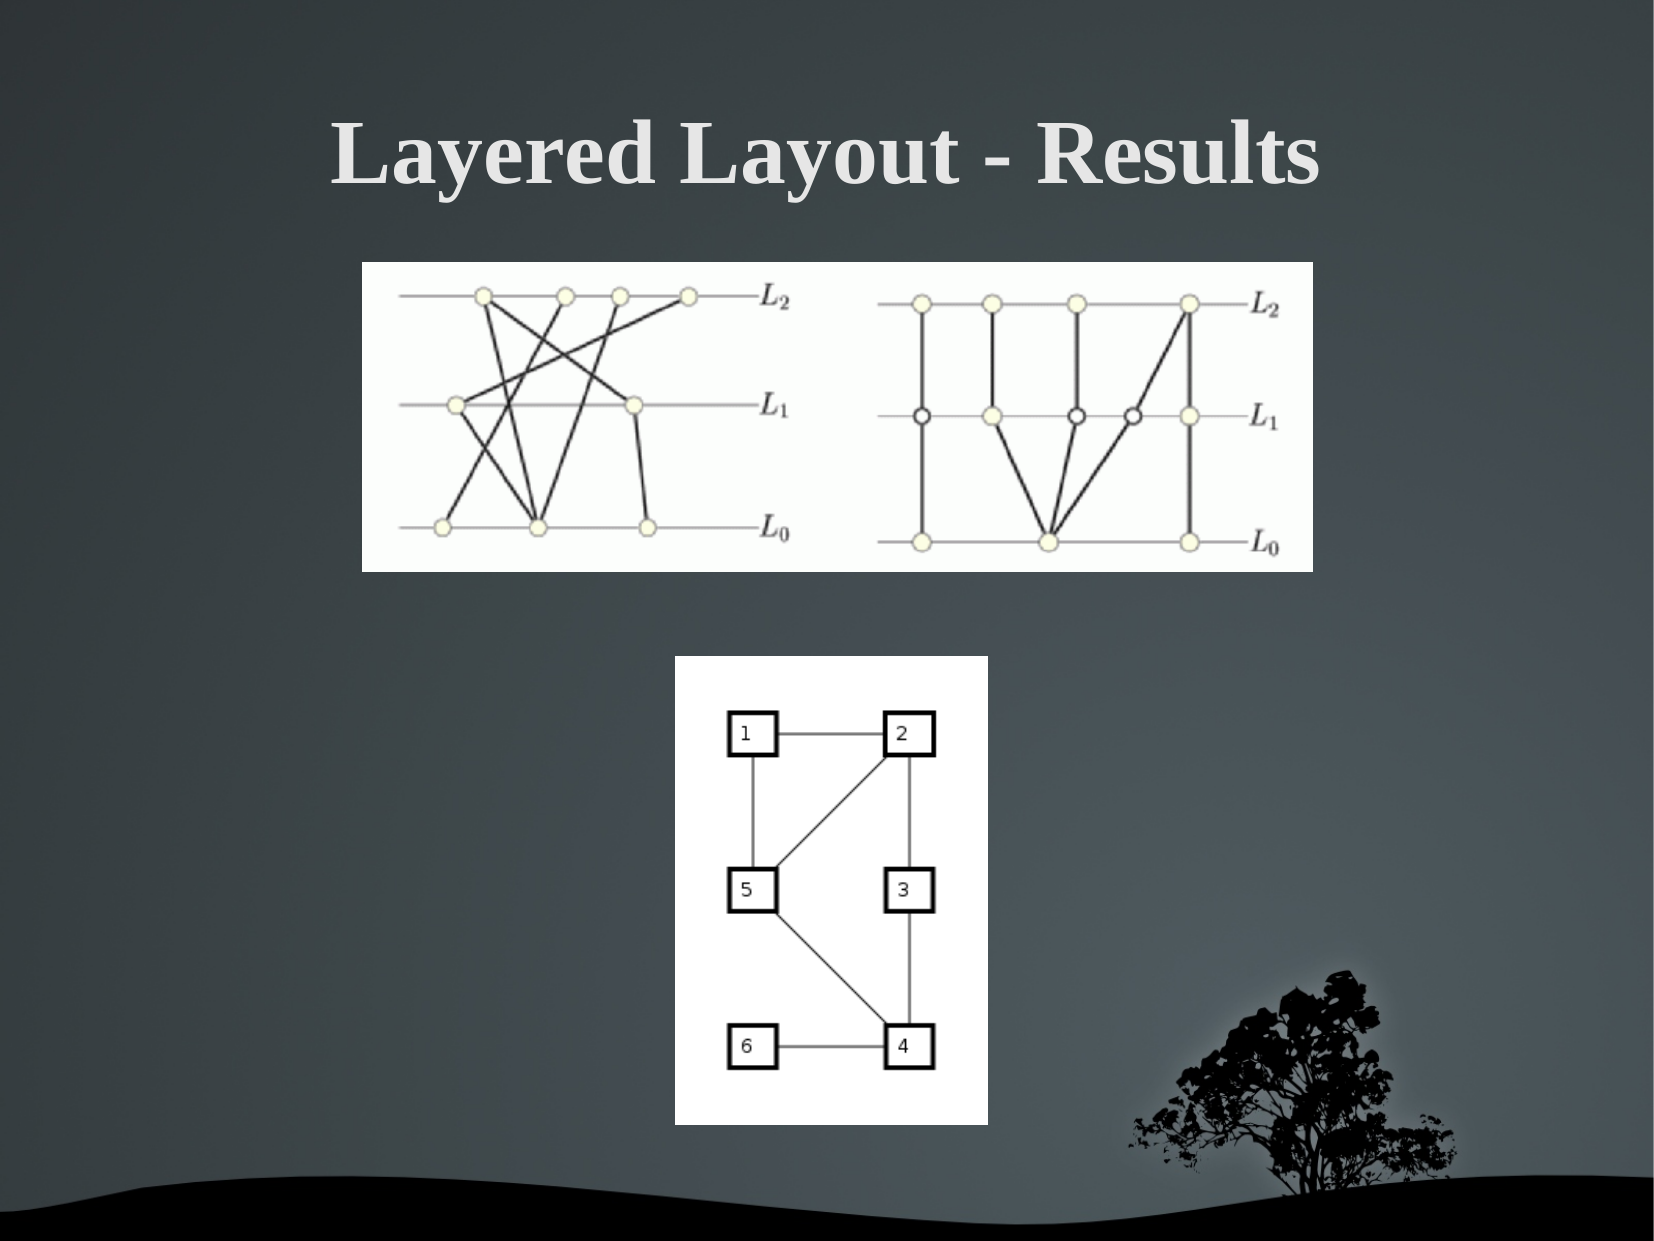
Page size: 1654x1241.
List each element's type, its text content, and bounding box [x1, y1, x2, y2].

title Layered Layout - Results [82, 56, 1571, 250]
picture [0, 0, 1654, 1241]
